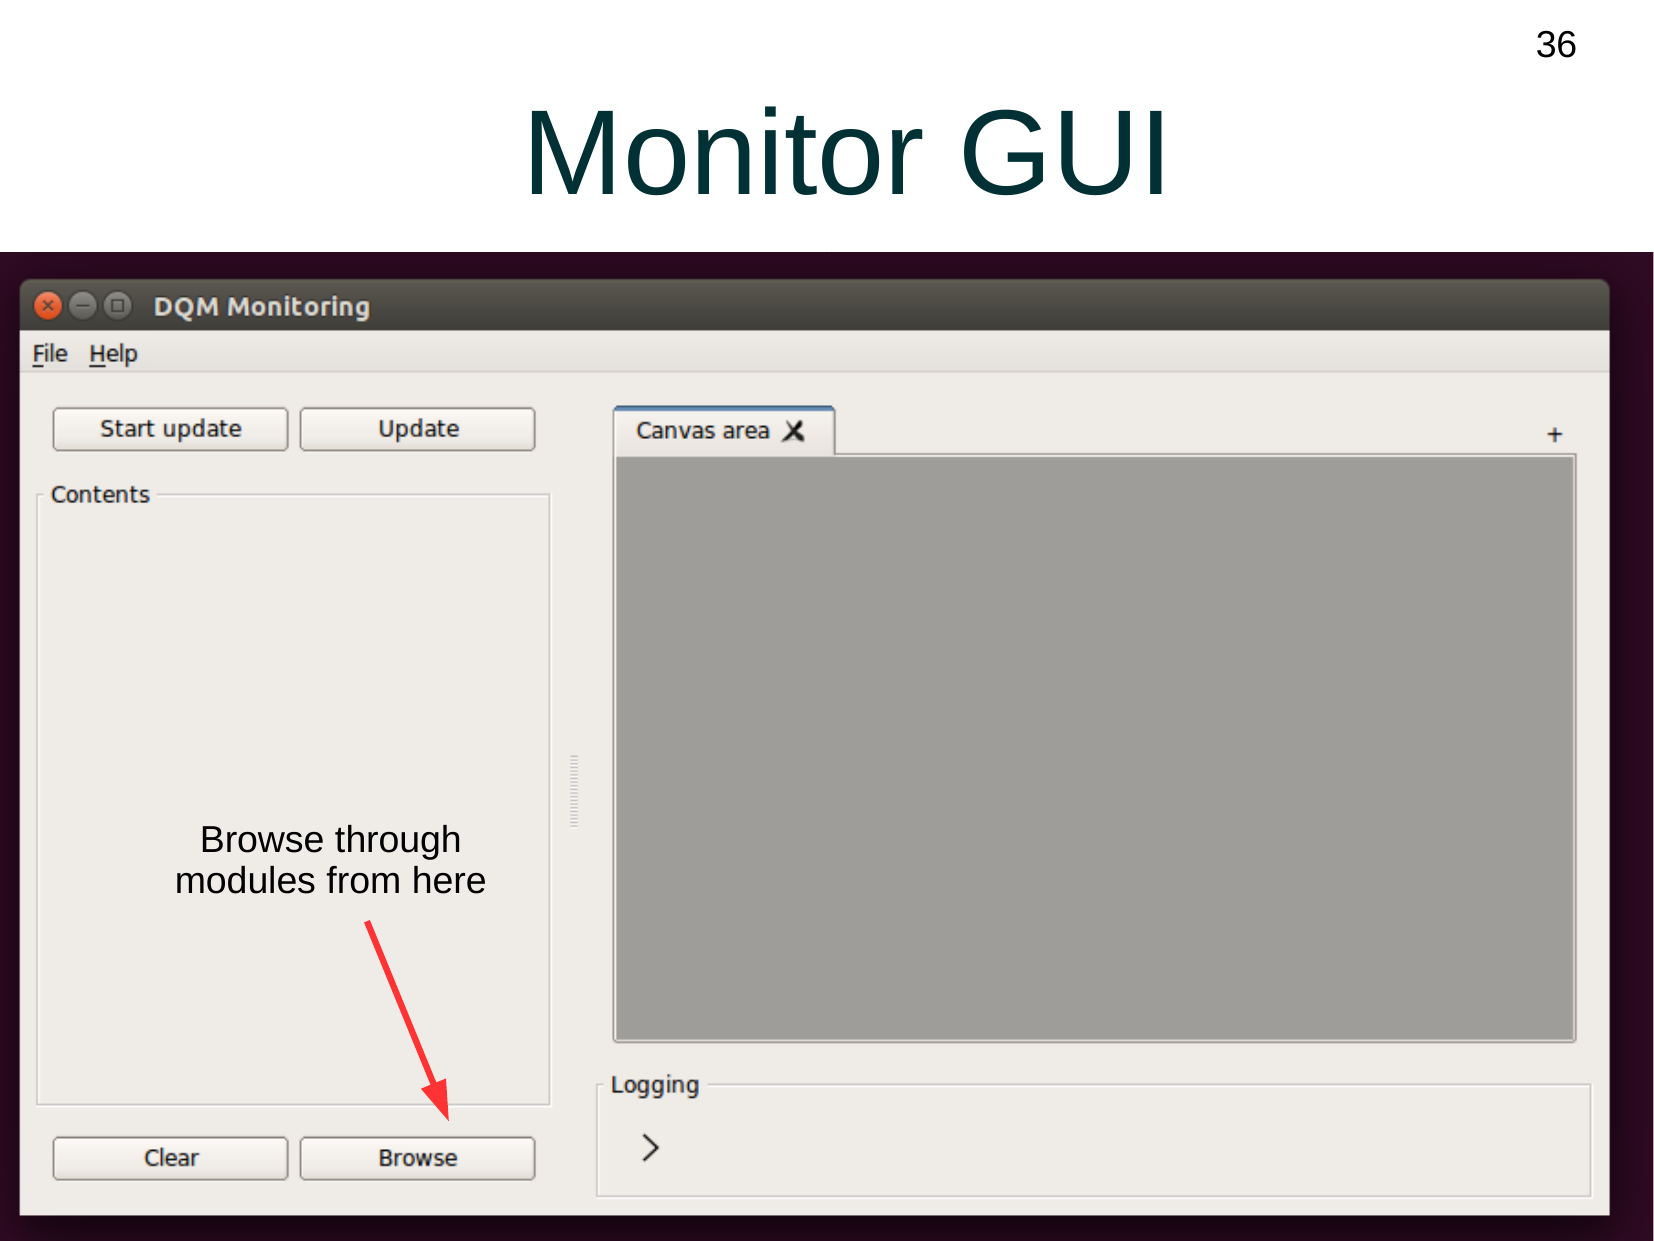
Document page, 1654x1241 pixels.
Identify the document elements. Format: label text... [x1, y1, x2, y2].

picture [0, 252, 1654, 1241]
text_box Browse through modules from here [141, 810, 520, 910]
title Monitor GUI [82, 49, 1571, 252]
text_box <number> [1521, 16, 1654, 84]
